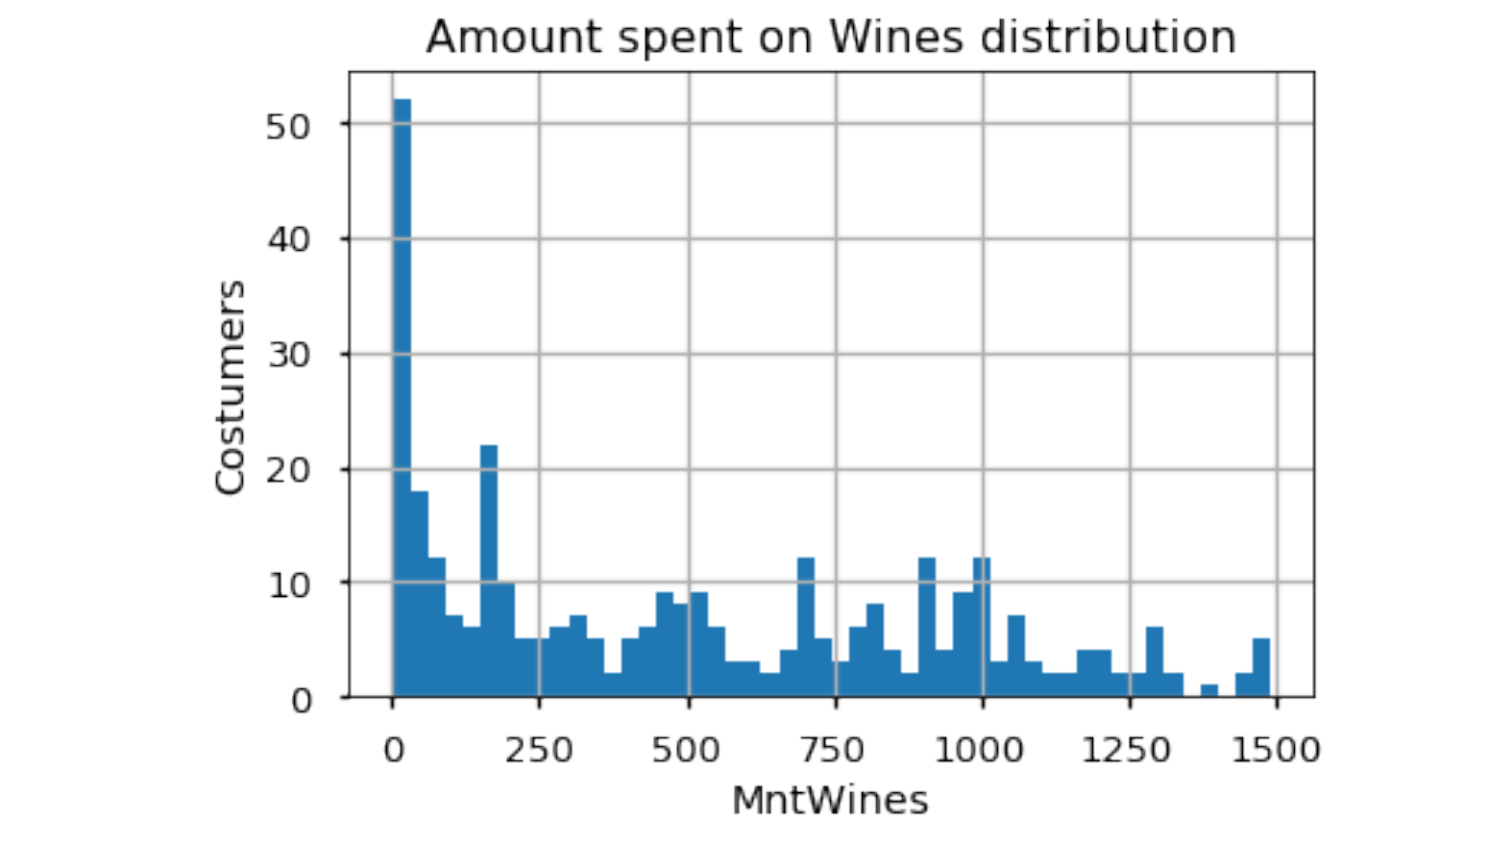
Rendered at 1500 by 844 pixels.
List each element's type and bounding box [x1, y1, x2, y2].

picture [193, 0, 1343, 844]
